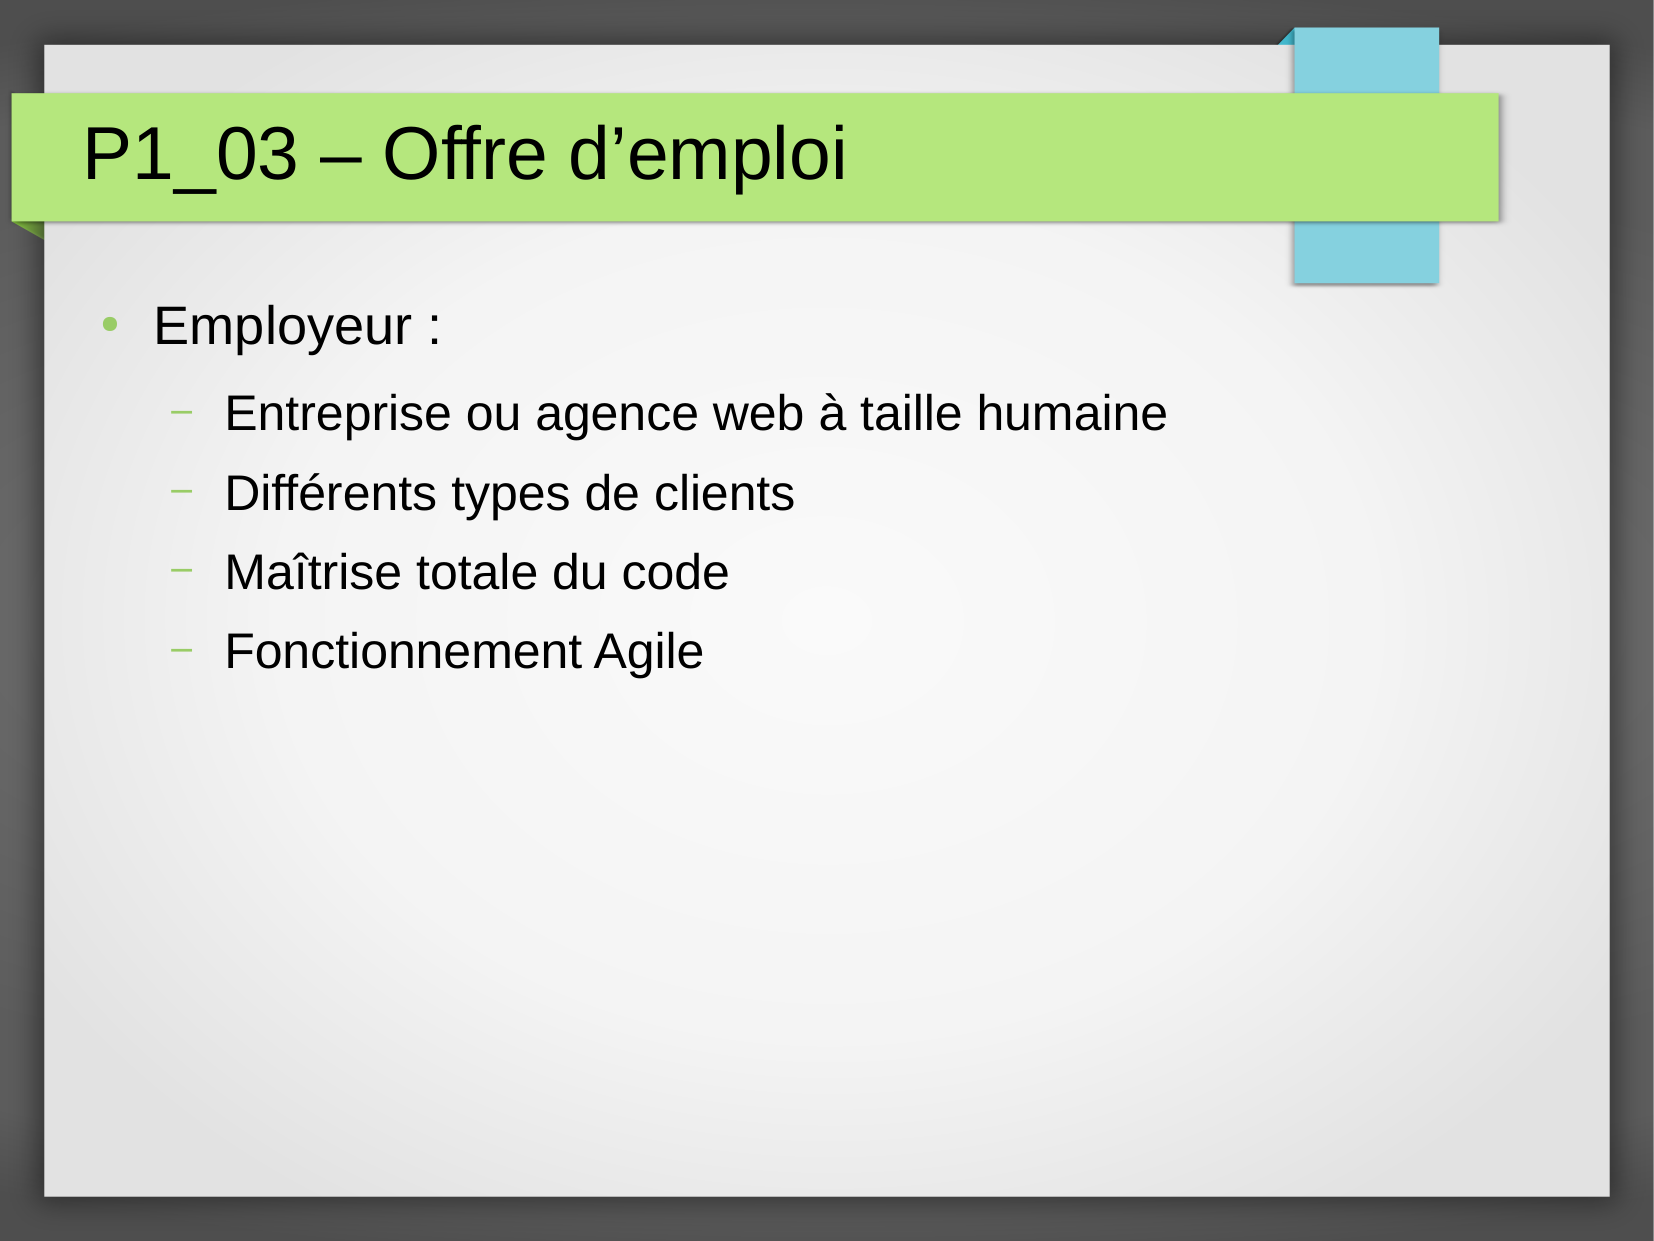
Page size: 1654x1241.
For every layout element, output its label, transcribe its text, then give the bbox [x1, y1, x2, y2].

list Employeur : Entreprise ou agence web à taille humaine Différents types de clients Maîtrise totale du code Fonctionnement Agile [82, 295, 1571, 1015]
picture [0, 0, 1654, 1241]
title P1_03 – Offre d’emploi [82, 94, 1264, 213]
